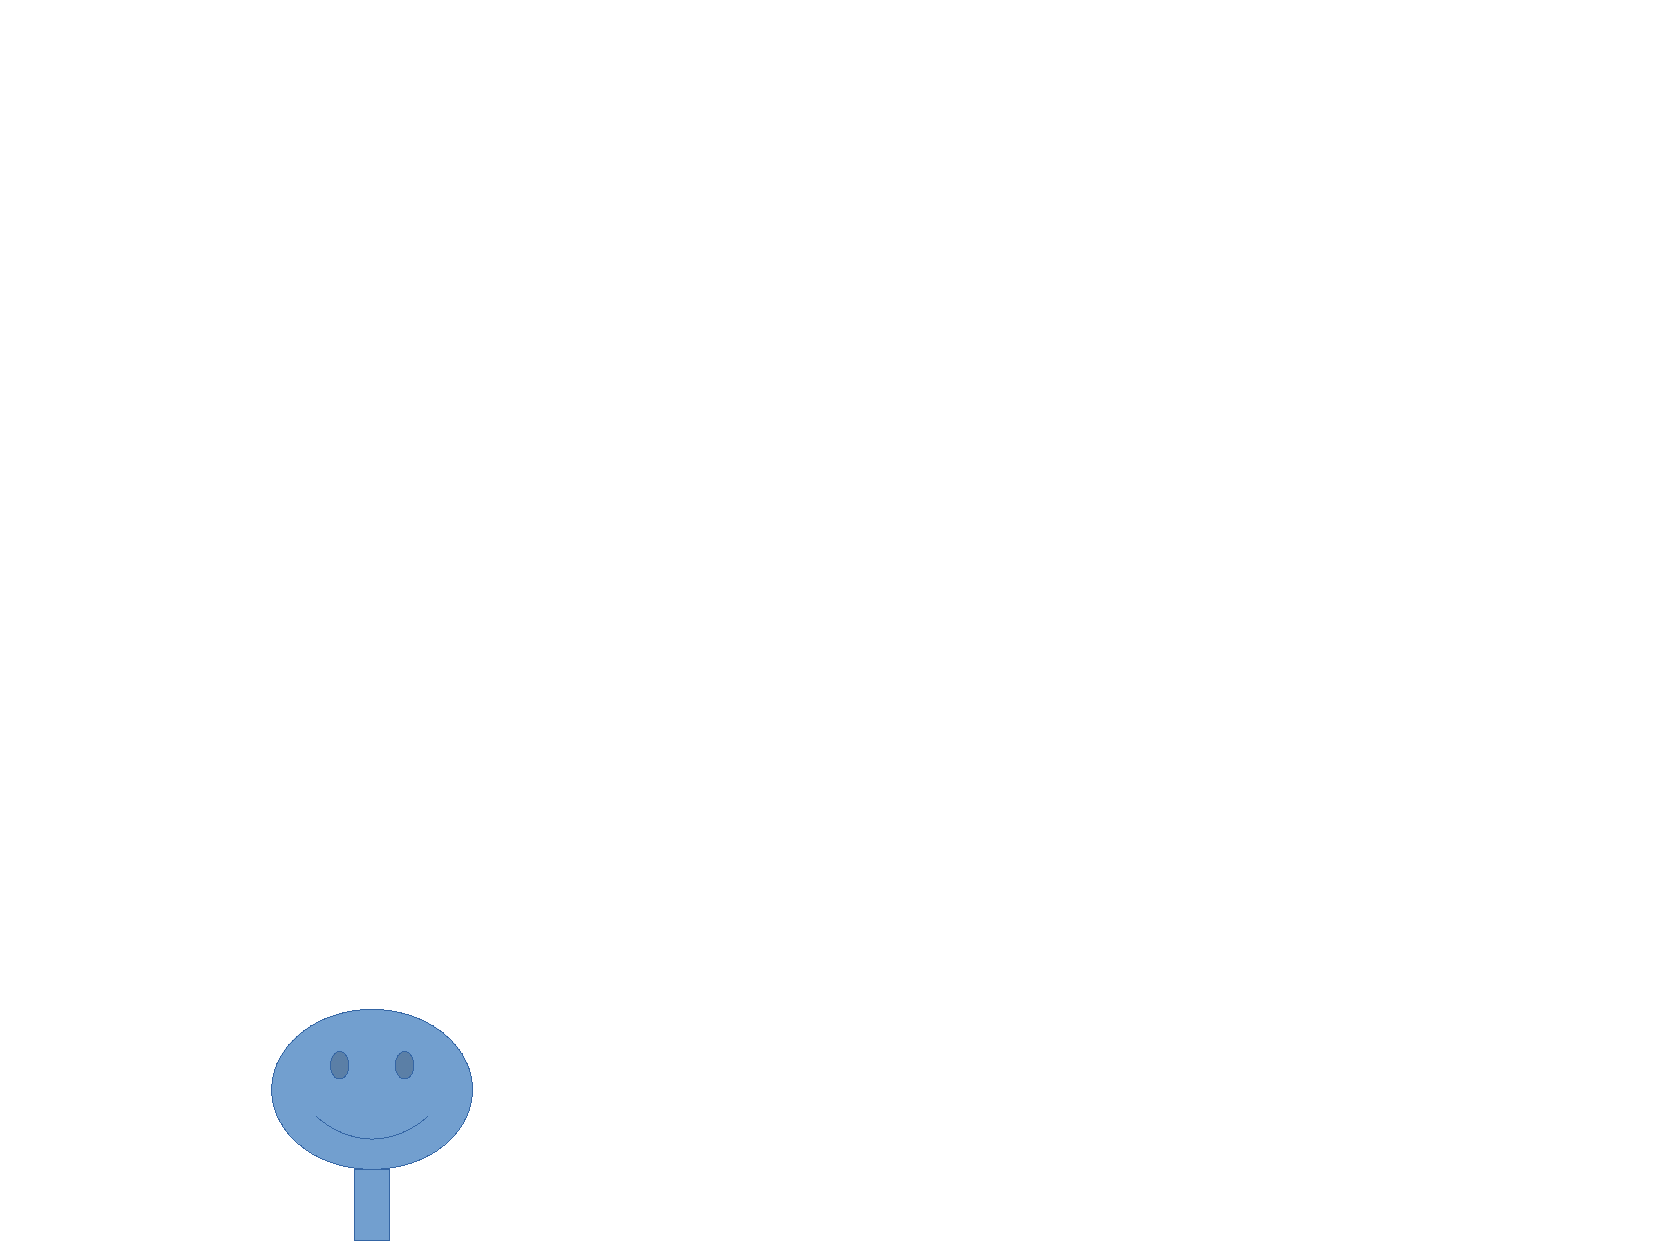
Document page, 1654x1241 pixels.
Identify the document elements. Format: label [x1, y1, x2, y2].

text_box [271, 1009, 473, 1241]
